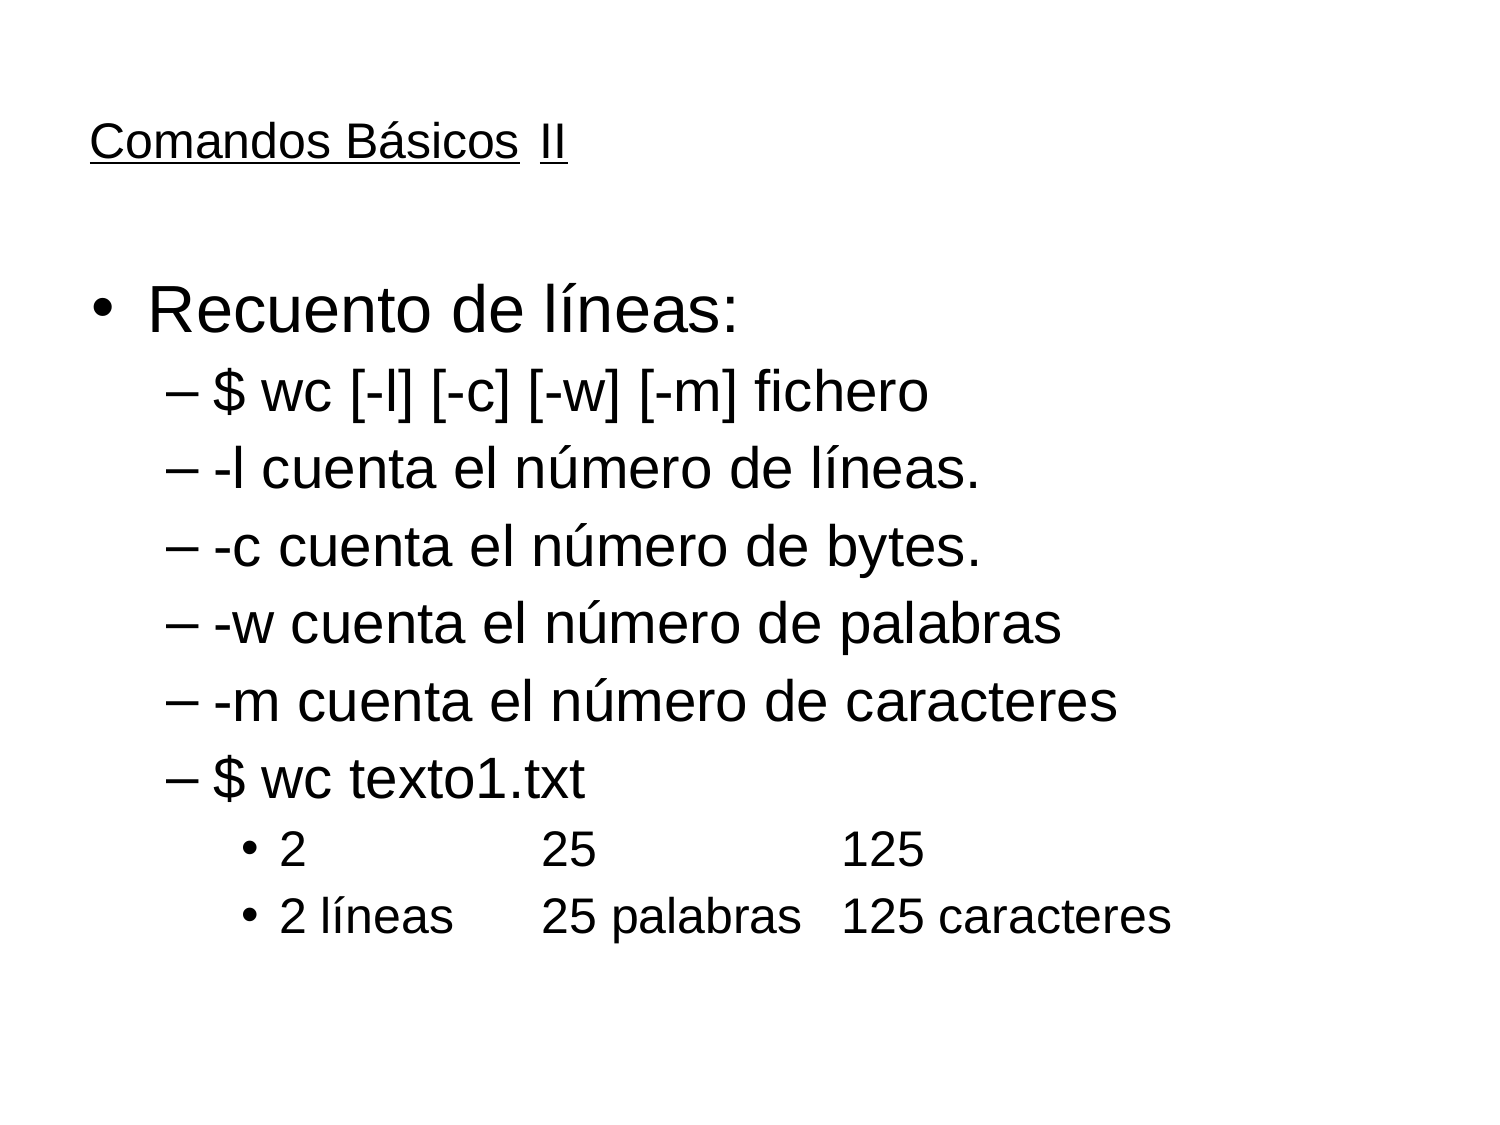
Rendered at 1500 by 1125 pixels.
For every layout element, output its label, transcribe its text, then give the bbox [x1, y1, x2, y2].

title Comandos Básicos II [75, 45, 1426, 233]
list Recuento de líneas: $ wc [-l] [-c] [-w] [-m] fichero -l cuenta el número de líneas. -c cuenta el número de bytes. -w cuenta el número de palabras -m cuenta el número de caracteres $ wc texto1.txt 2 25 125 2 líneas 25 palabras 125 caracteres [76, 267, 1427, 1010]
